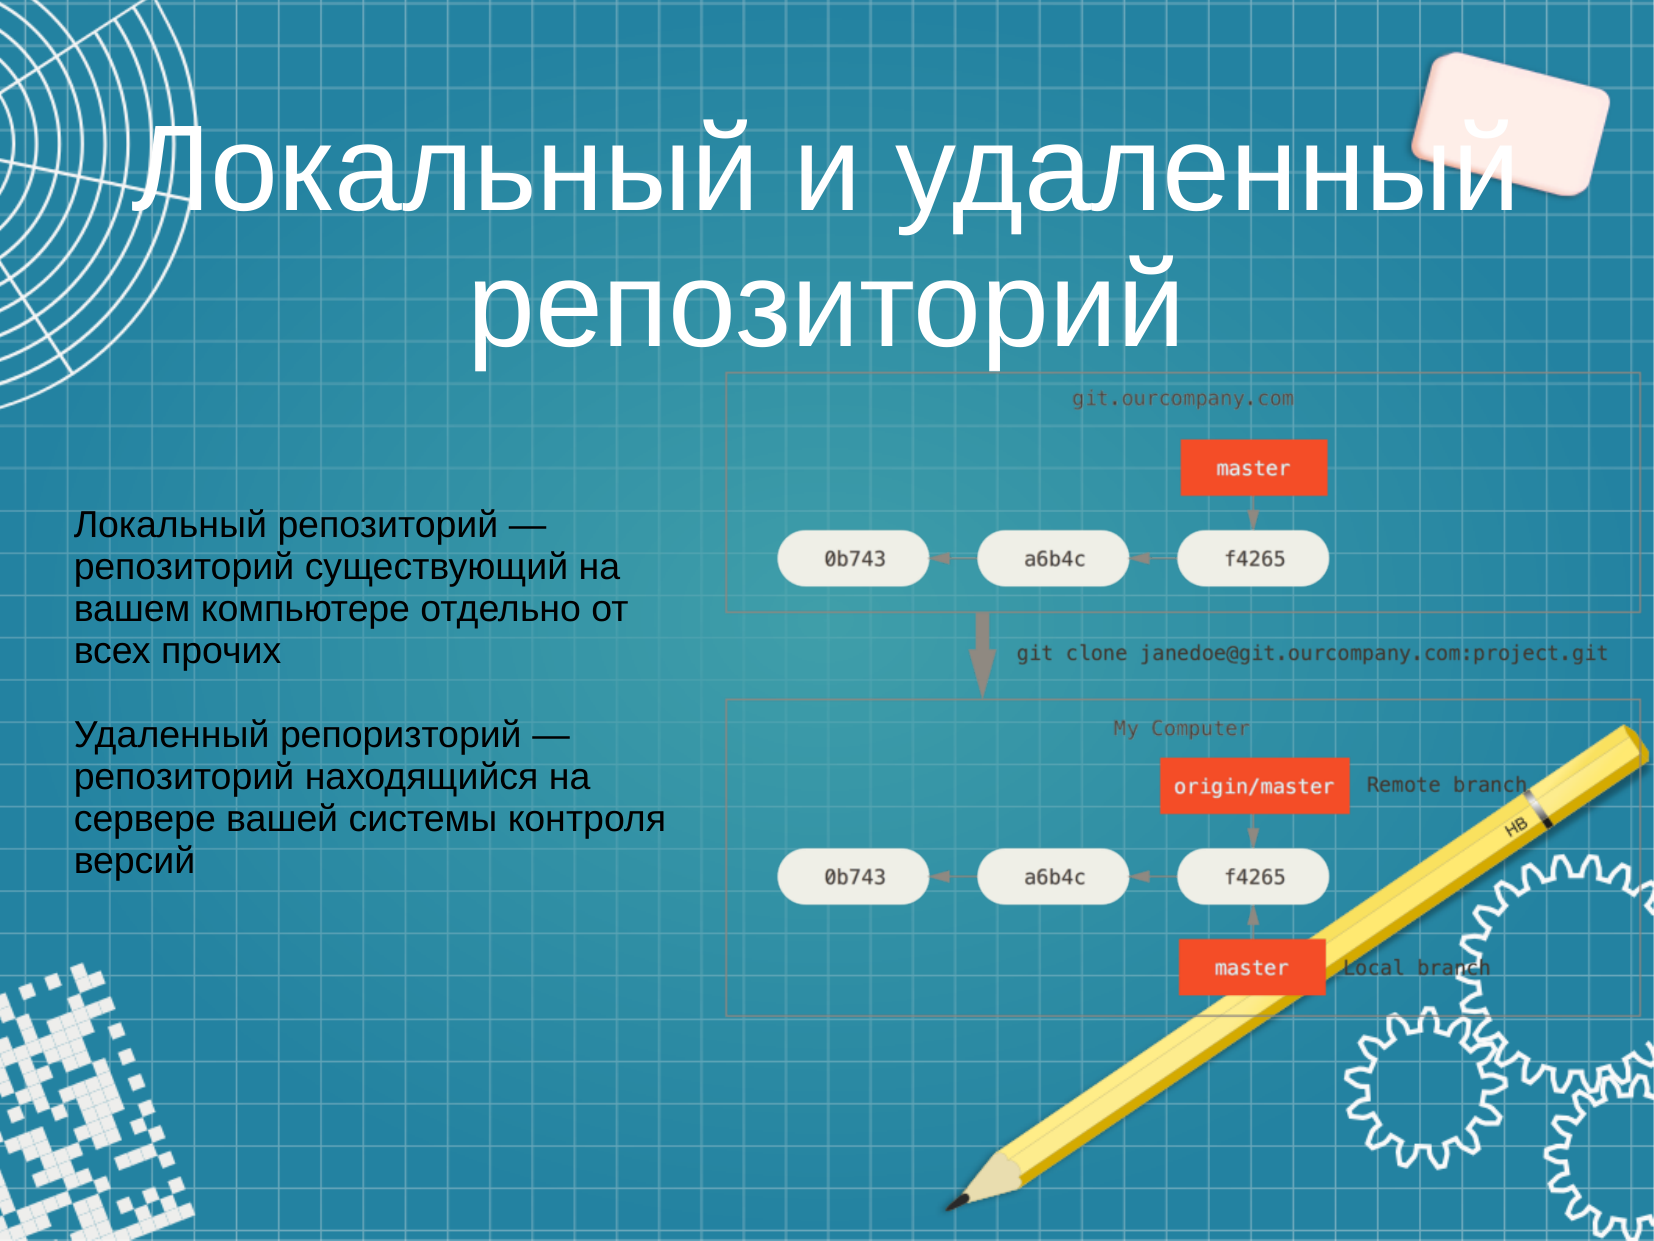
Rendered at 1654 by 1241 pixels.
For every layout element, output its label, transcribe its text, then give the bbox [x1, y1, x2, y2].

picture [0, 0, 1654, 1241]
title Локальный и удаленный репозиторий [82, 94, 1571, 378]
text_box Локальный репозиторий — репозиторий существующий на вашем компьютере отдельно от всех прочих Удаленный репоризторий — репозиторий находящийся на сервере вашей системы контроля версий [59, 496, 709, 889]
